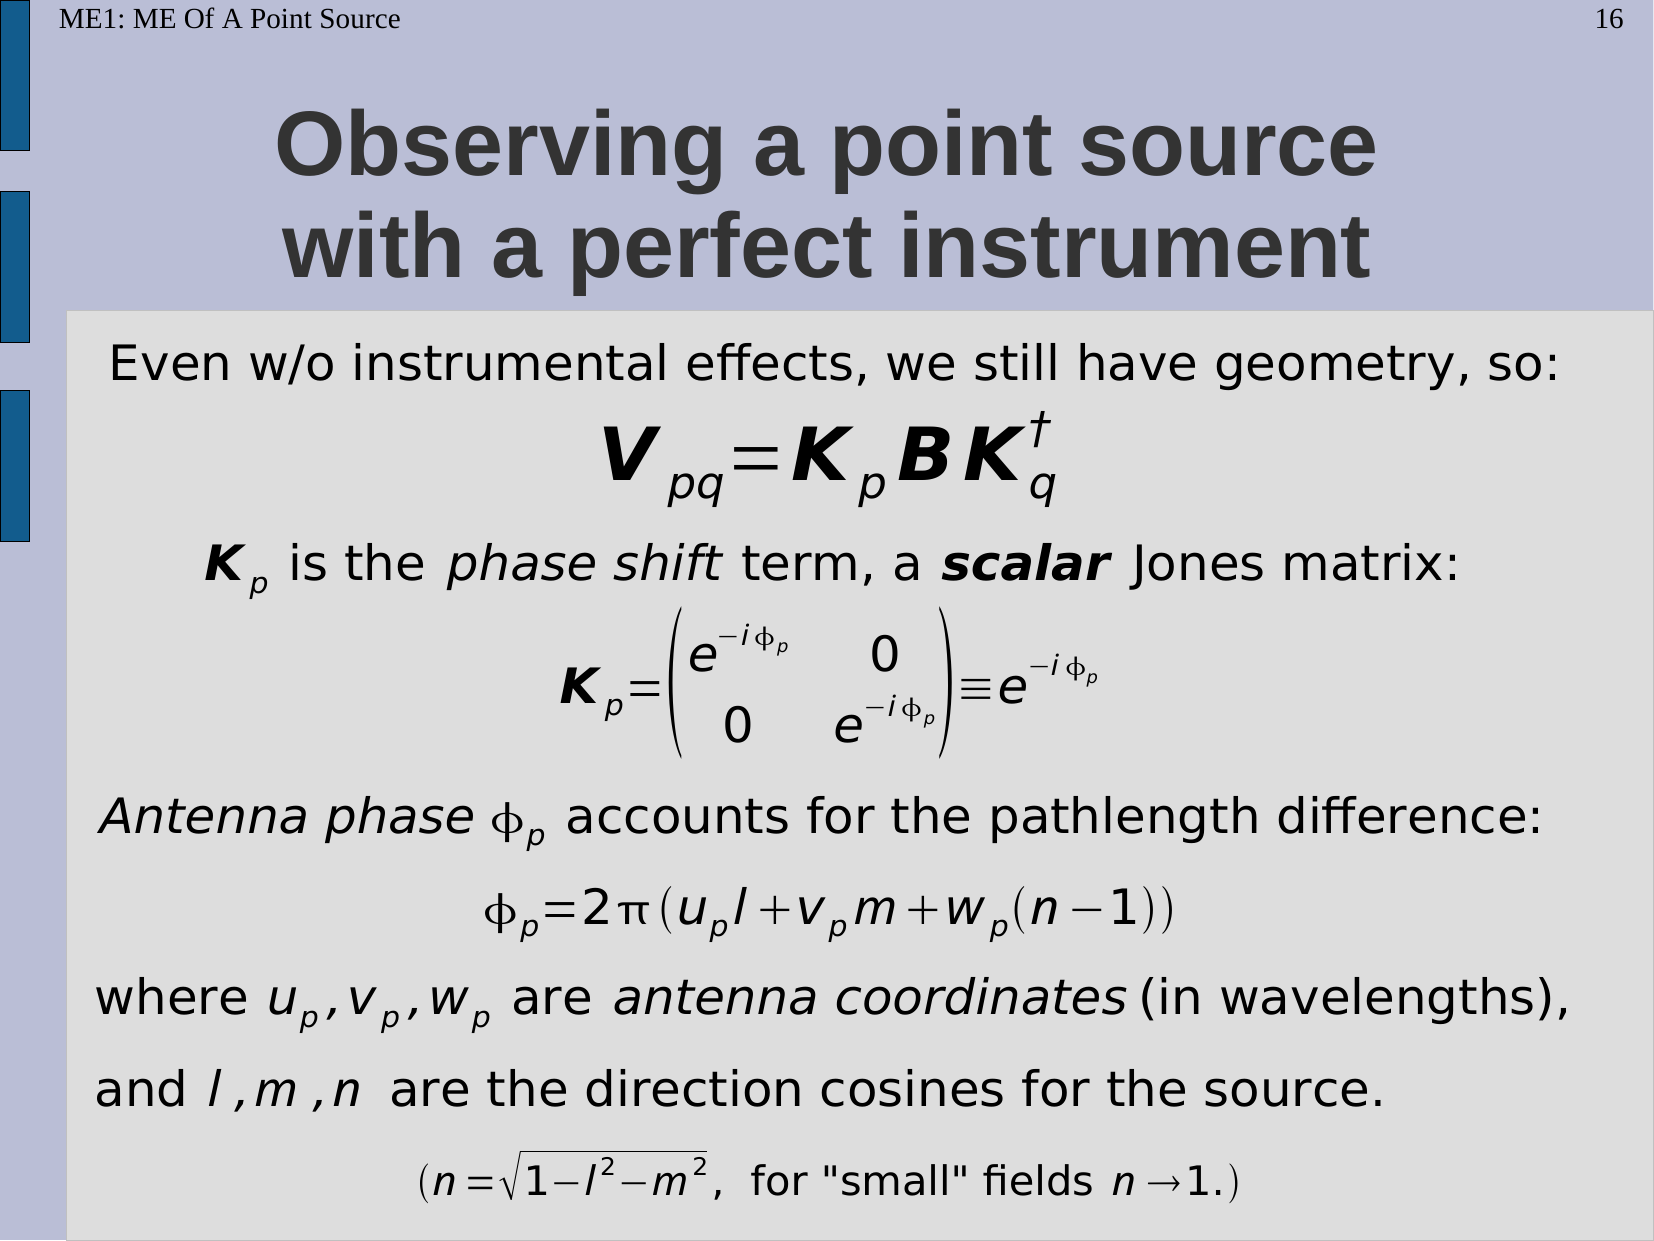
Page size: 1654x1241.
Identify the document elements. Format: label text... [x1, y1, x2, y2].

chart [88, 313, 1569, 1213]
title Observing a point source with a perfect instrument [121, 87, 1534, 302]
